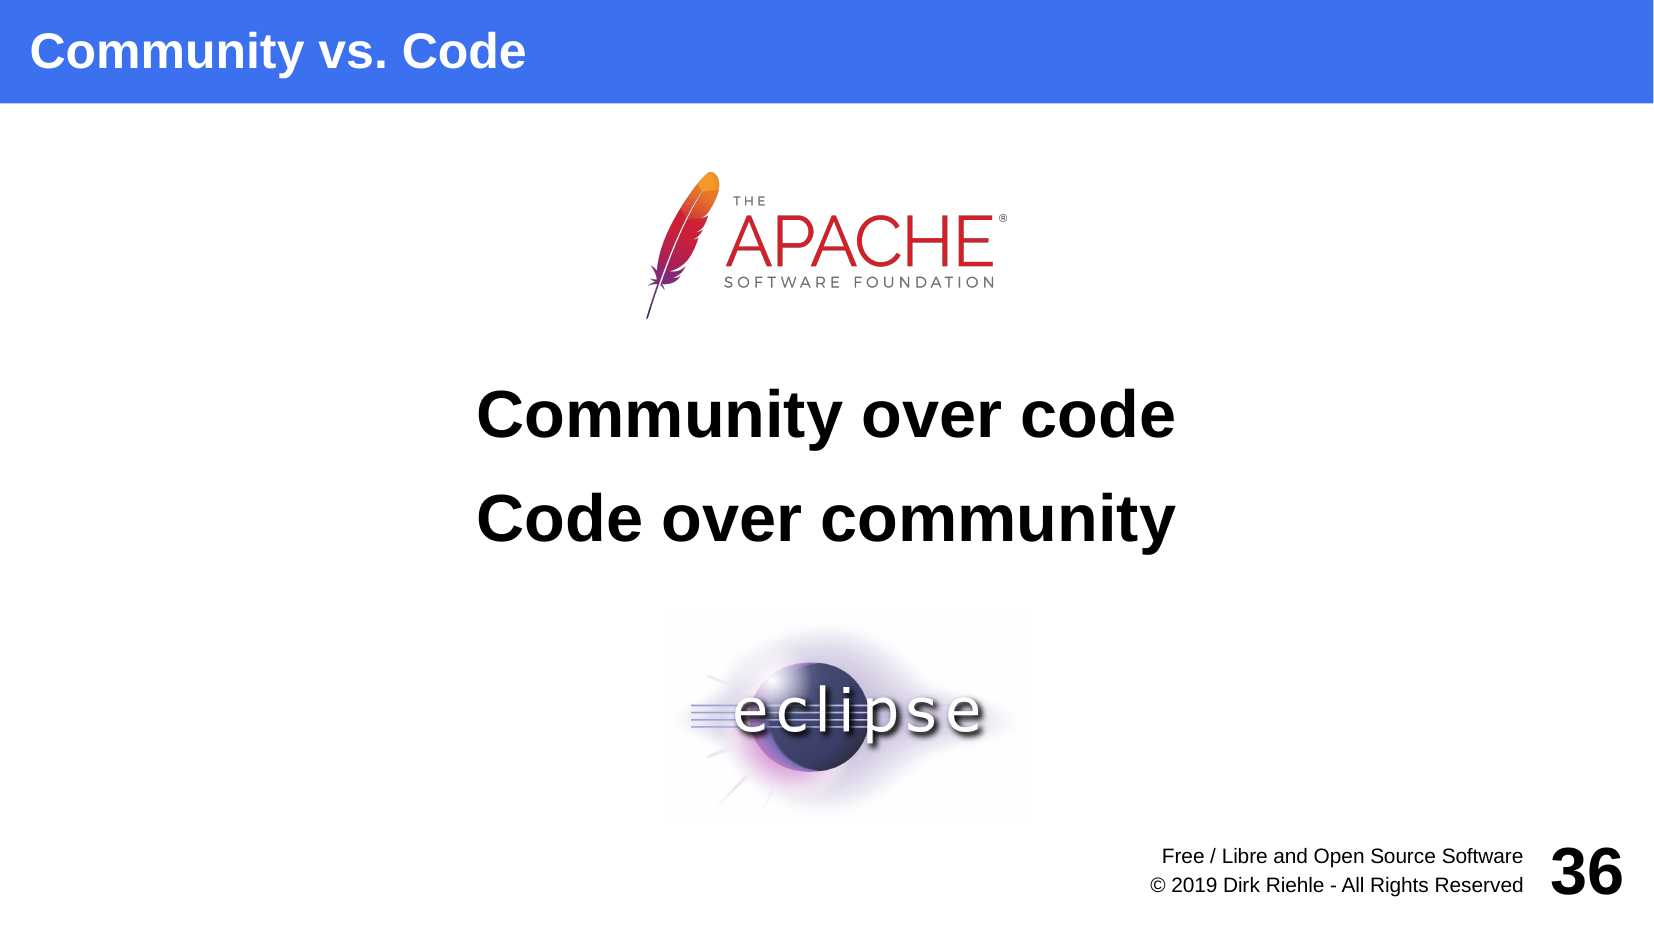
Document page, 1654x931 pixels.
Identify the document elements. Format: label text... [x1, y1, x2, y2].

picture [667, 614, 1028, 820]
text_box Community over code Code over community [29, 23, 1625, 910]
picture [646, 172, 1007, 319]
title Community vs. Code [0, 0, 1654, 104]
